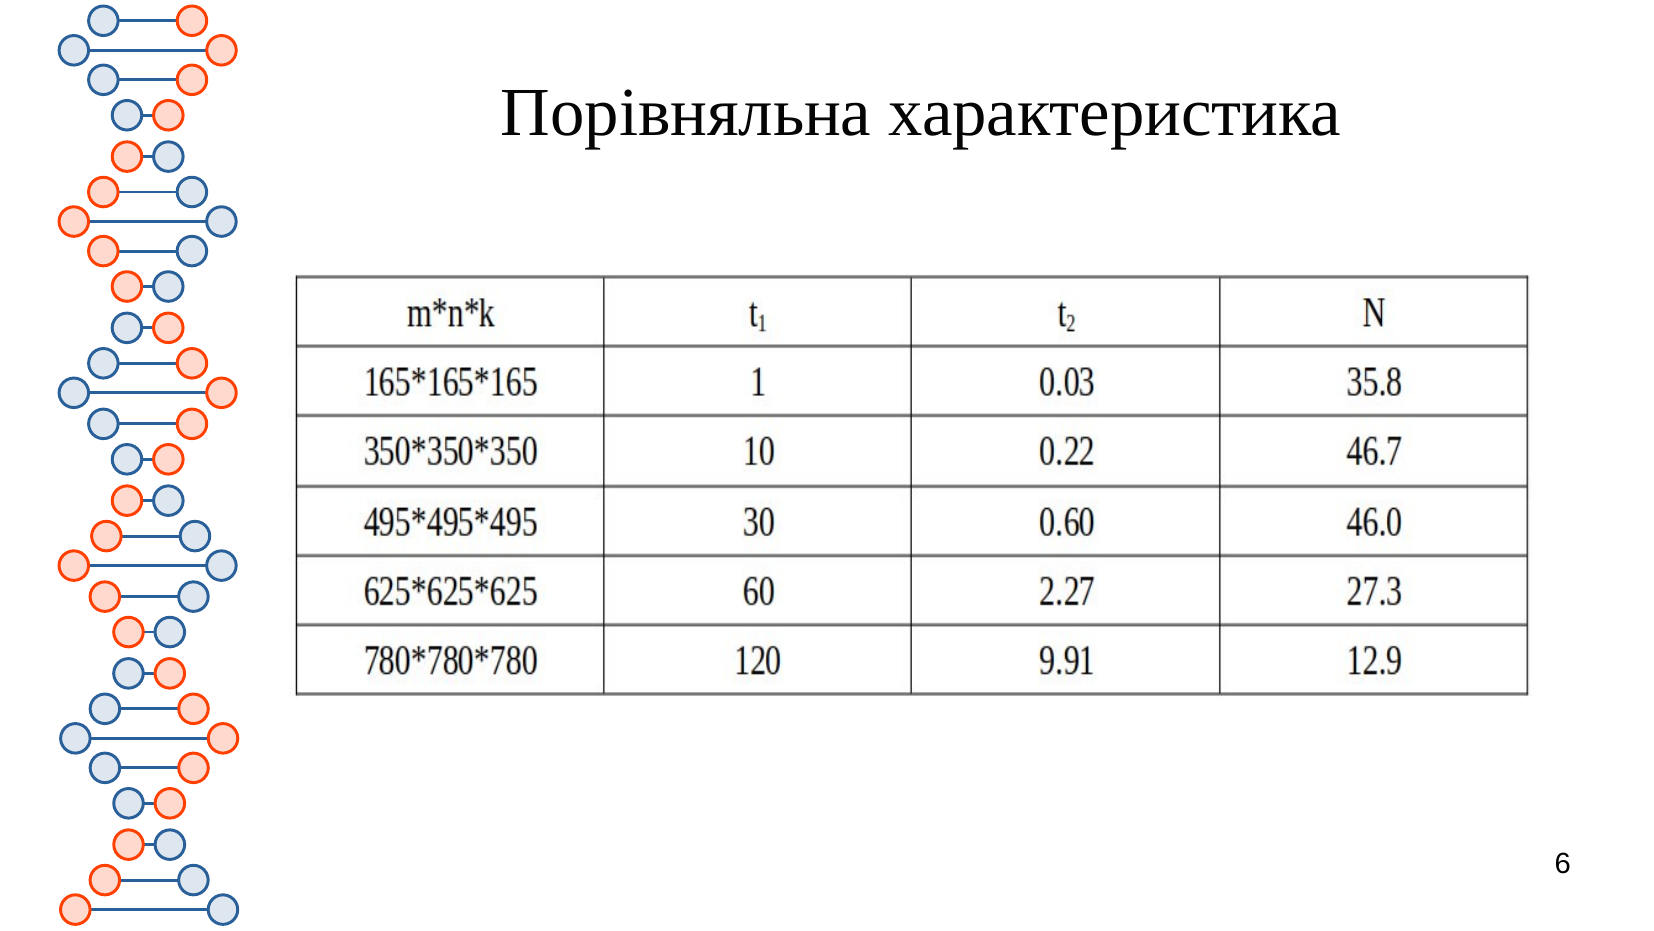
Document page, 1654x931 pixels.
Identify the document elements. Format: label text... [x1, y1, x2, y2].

list [265, 236, 1595, 776]
title Порівняльна характеристика [265, 35, 1595, 189]
picture [249, 236, 1565, 752]
